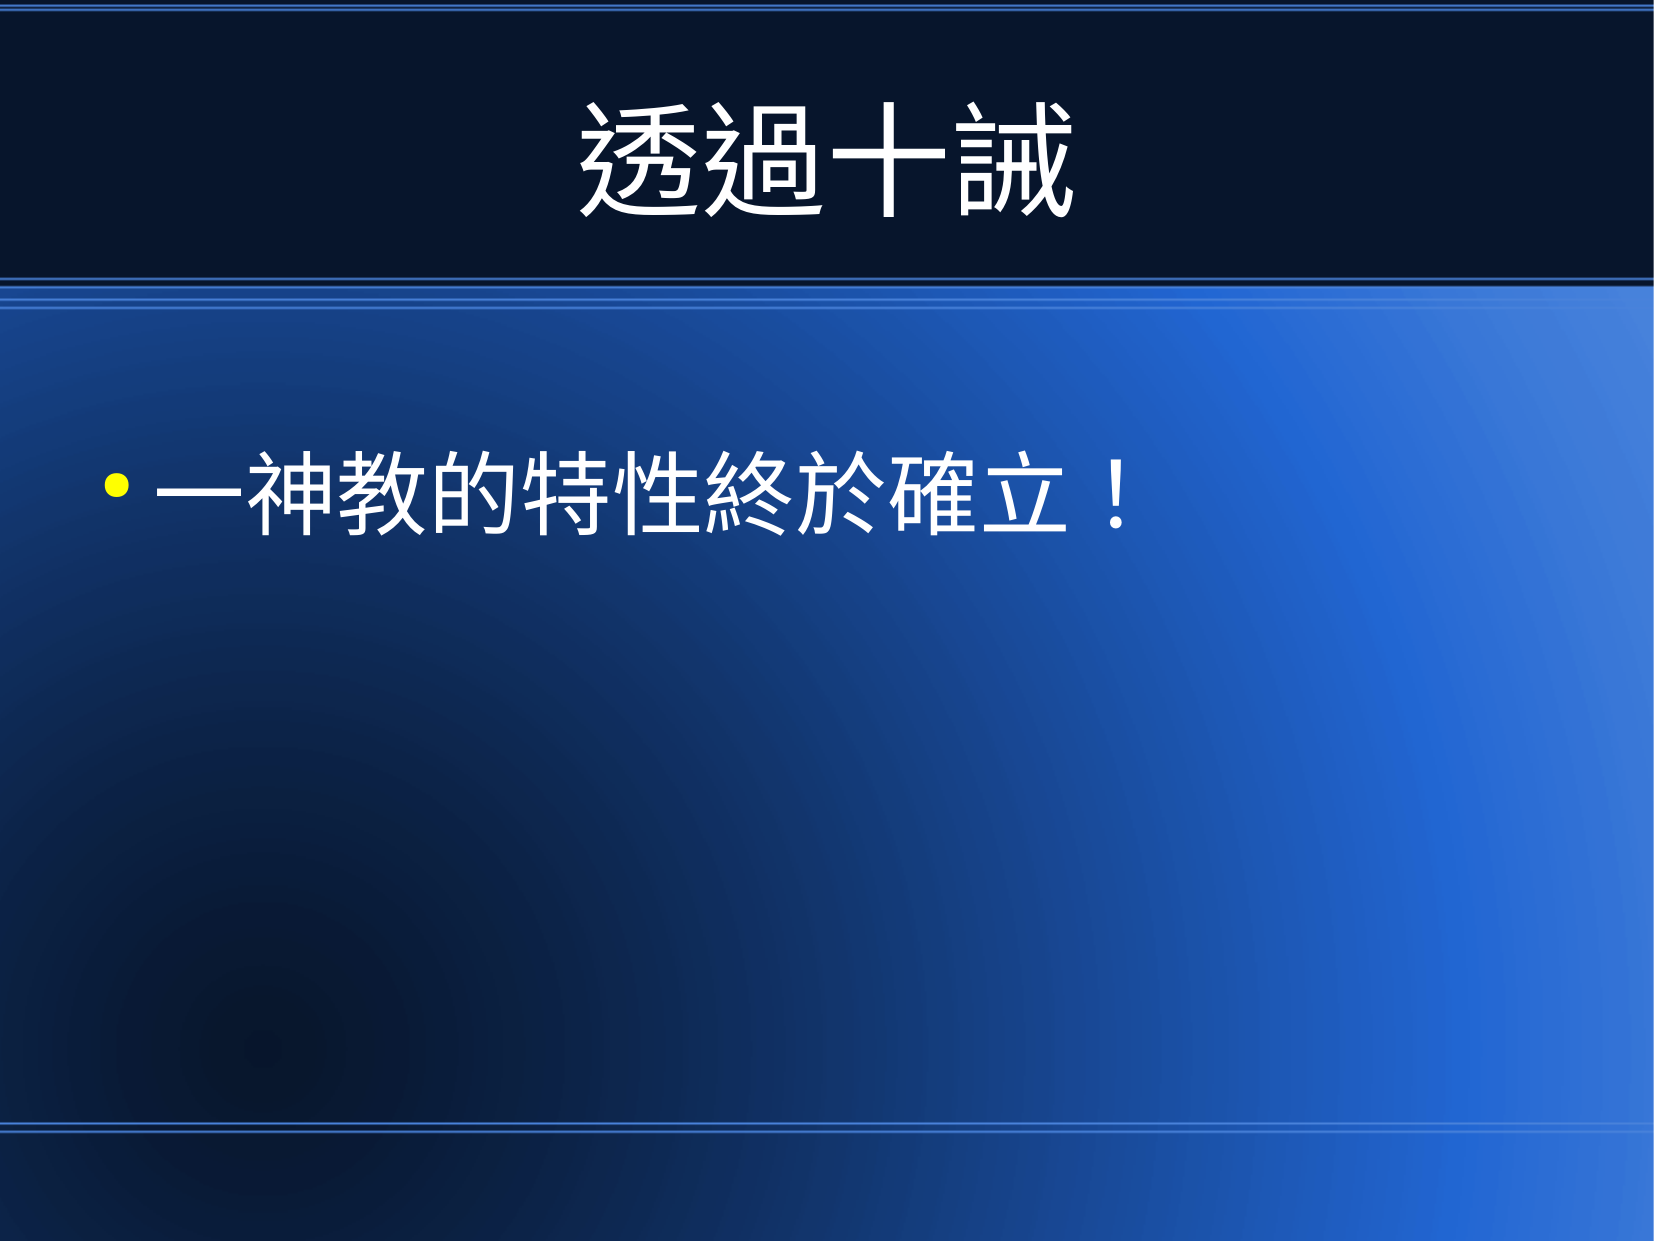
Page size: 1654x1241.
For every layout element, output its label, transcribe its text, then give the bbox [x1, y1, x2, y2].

title 透過十誡 [82, 49, 1571, 257]
picture [0, 0, 1654, 1241]
list 一神教的特性終於確立！ [82, 355, 1571, 1241]
